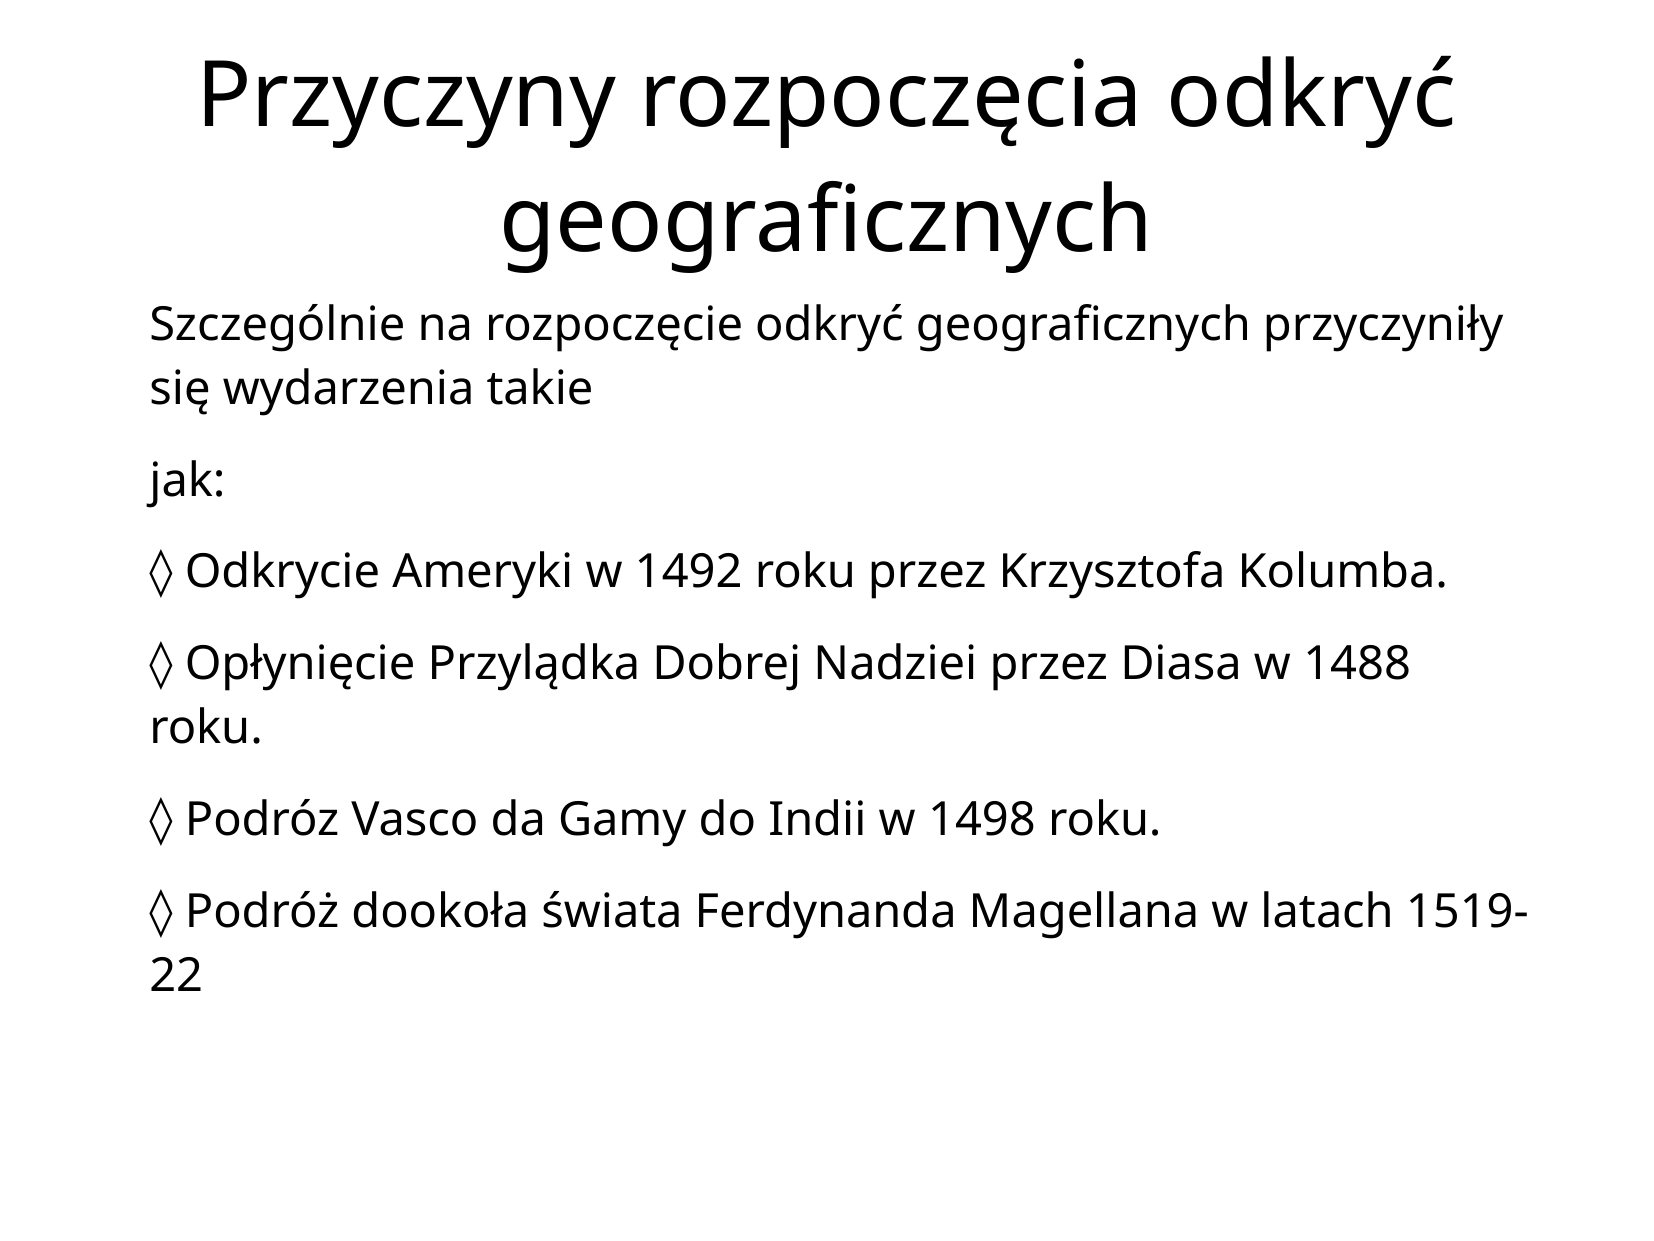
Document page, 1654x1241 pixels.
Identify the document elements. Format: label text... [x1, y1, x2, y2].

title Przyczyny rozpoczęcia odkryć geograficznych [82, 24, 1571, 282]
list Szczególnie na rozpoczęcie odkryć geograficznych przyczyniły się wydarzenia takie jak: ◊ Odkrycie Ameryki w 1492 roku przez Krzysztofa Kolumba. ◊ Opłynięcie Przylądka Dobrej Nadziei przez Diasa w 1488 roku. ◊ Podróz Vasco da Gamy do Indii w 1498 roku. ◊ Podróż dookoła świata Ferdynanda Magellana w latach 1519-22 [82, 290, 1571, 1010]
